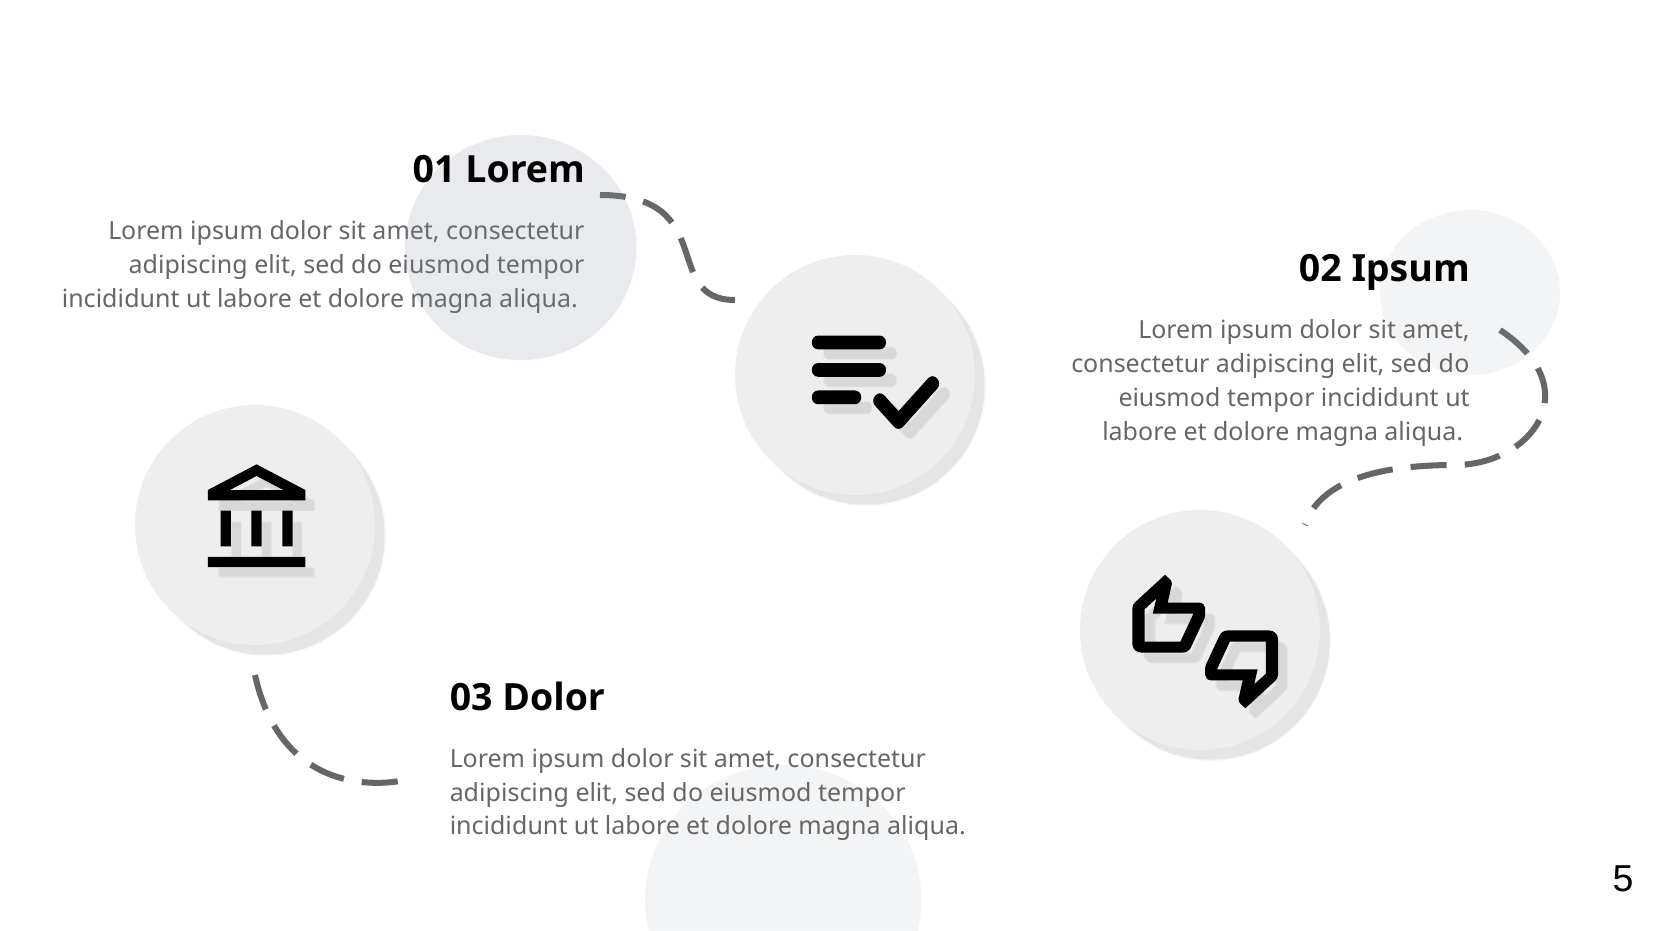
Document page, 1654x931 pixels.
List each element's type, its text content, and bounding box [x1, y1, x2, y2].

picture [195, 456, 324, 586]
text_box [405, 166, 637, 361]
text_box Lorem ipsum dolor sit amet, consectetur adipiscing elit, sed do eiusmod tempor incididunt ut labore et dolore magna aliqua. [1035, 304, 1486, 456]
text_box 01 Lorem [270, 135, 601, 201]
picture [796, 291, 952, 463]
picture [1129, 572, 1282, 712]
text_box 03 Dolor [435, 662, 766, 729]
text_box Lorem ipsum dolor sit amet, consectetur adipiscing elit, sed do eiusmod tempor incididunt ut labore et dolore magna aliqua. [435, 732, 991, 856]
text_box Lorem ipsum dolor sit amet, consectetur adipiscing elit, sed do eiusmod tempor incididunt ut labore et dolore magna aliqua. [29, 205, 601, 367]
text_box 02 Ipsum [1155, 234, 1486, 301]
